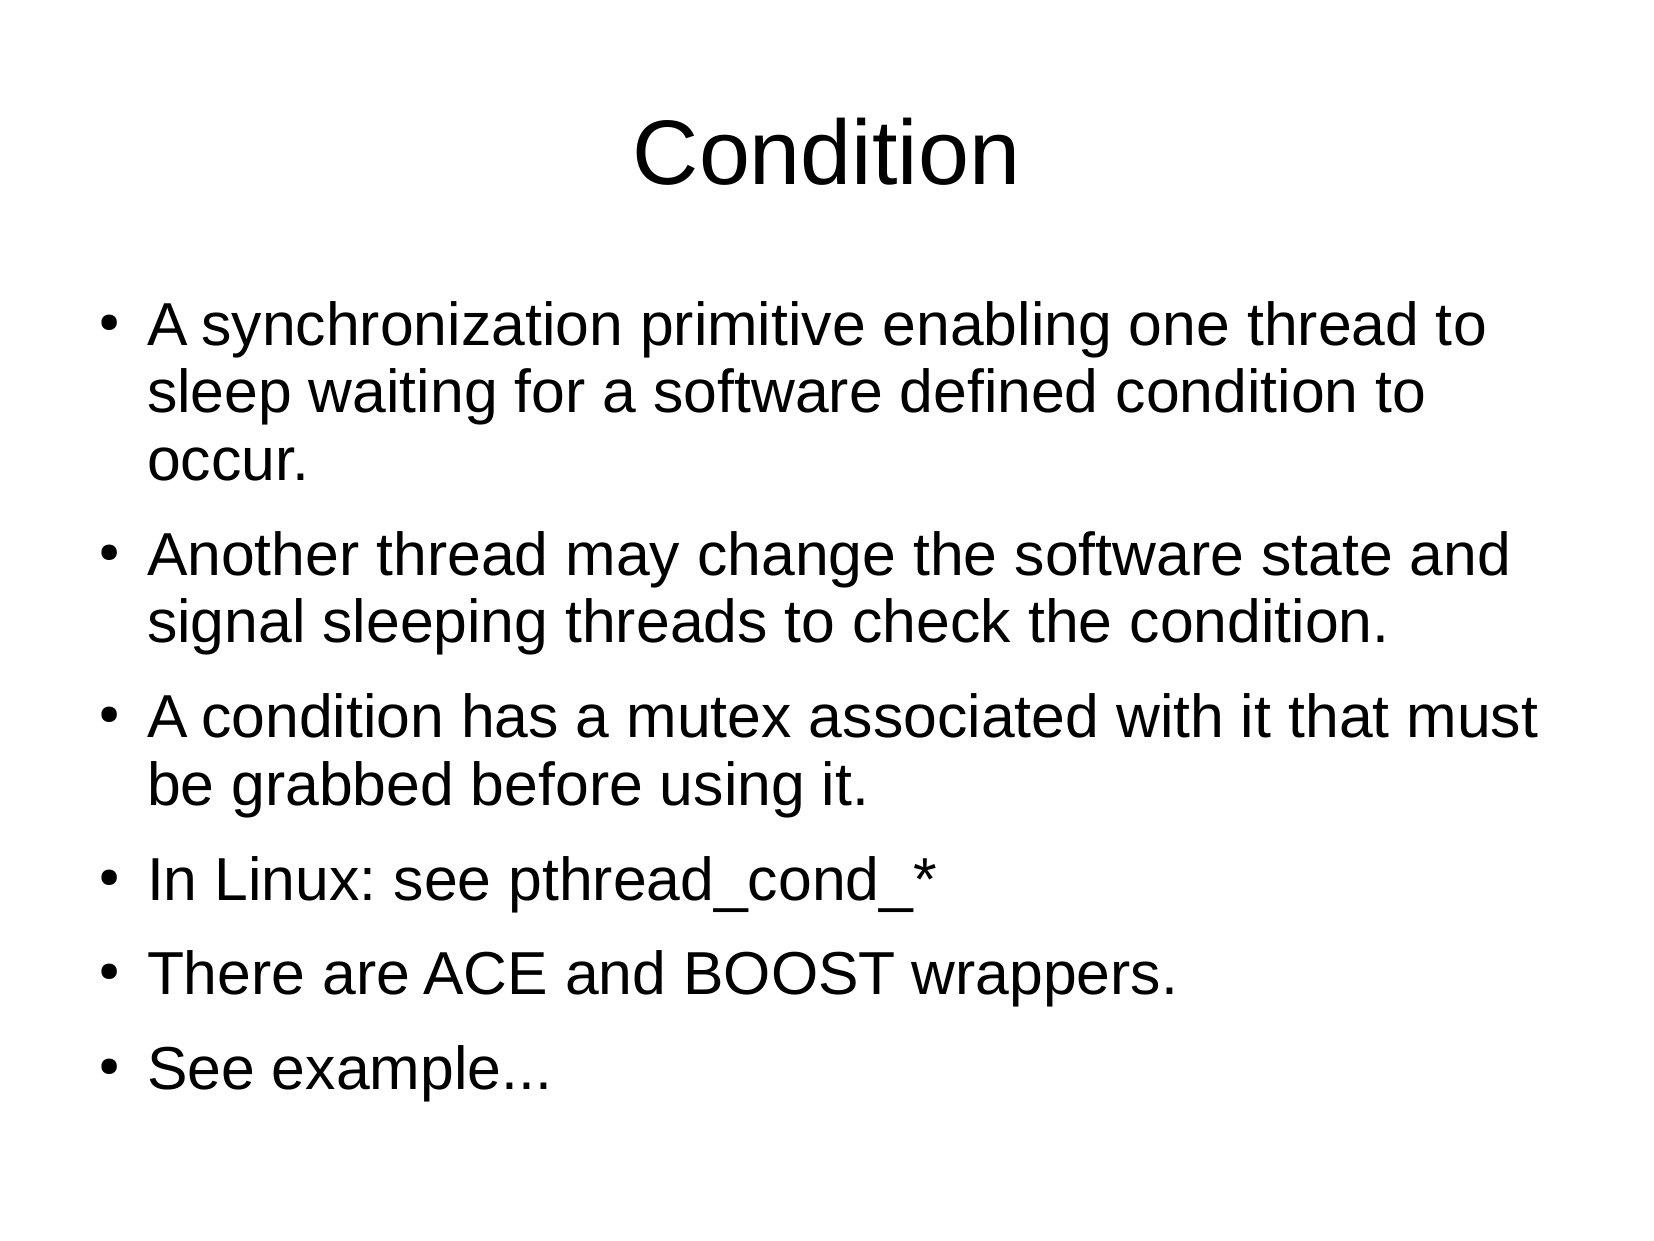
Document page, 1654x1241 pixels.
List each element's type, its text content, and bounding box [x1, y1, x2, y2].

list A synchronization primitive enabling one thread to sleep waiting for a software defined condition to occur. Another thread may change the software state and signal sleeping threads to check the condition. A condition has a mutex associated with it that must be grabbed before using it. In Linux: see pthread_cond_* There are ACE and BOOST wrappers. See example... [82, 290, 1571, 1109]
title Condition [82, 49, 1571, 257]
